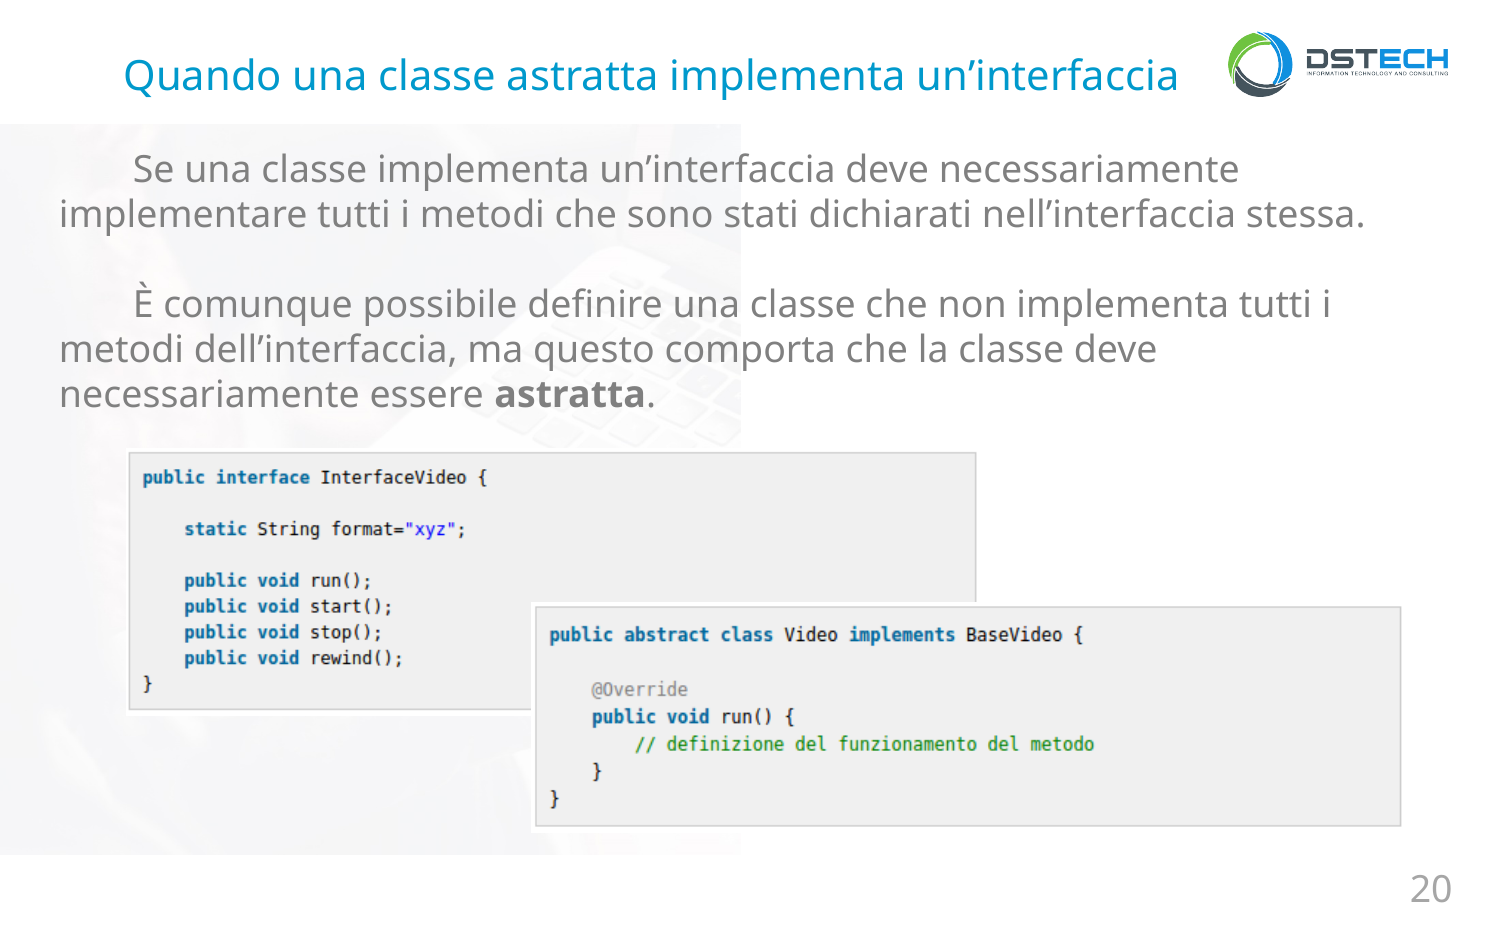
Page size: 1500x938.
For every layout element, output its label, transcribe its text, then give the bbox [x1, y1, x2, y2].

text_box 20 [1381, 864, 1460, 910]
text_box Quando una classe astratta implementa un’interfaccia [108, 41, 1075, 107]
picture [126, 448, 1406, 833]
picture [1228, 31, 1448, 97]
text_box [741, 124, 1497, 869]
text_box Se una classe implementa un’interfaccia deve necessariamente implementare tutti i metodi che sono stati dichiarati nell’interfaccia stessa. È comunque possibile definire una classe che non implementa tutti i metodi dell’interfaccia, ma questo comporta che la classe deve necessariamente essere astratta. [59, 145, 1453, 871]
picture [0, 124, 741, 855]
